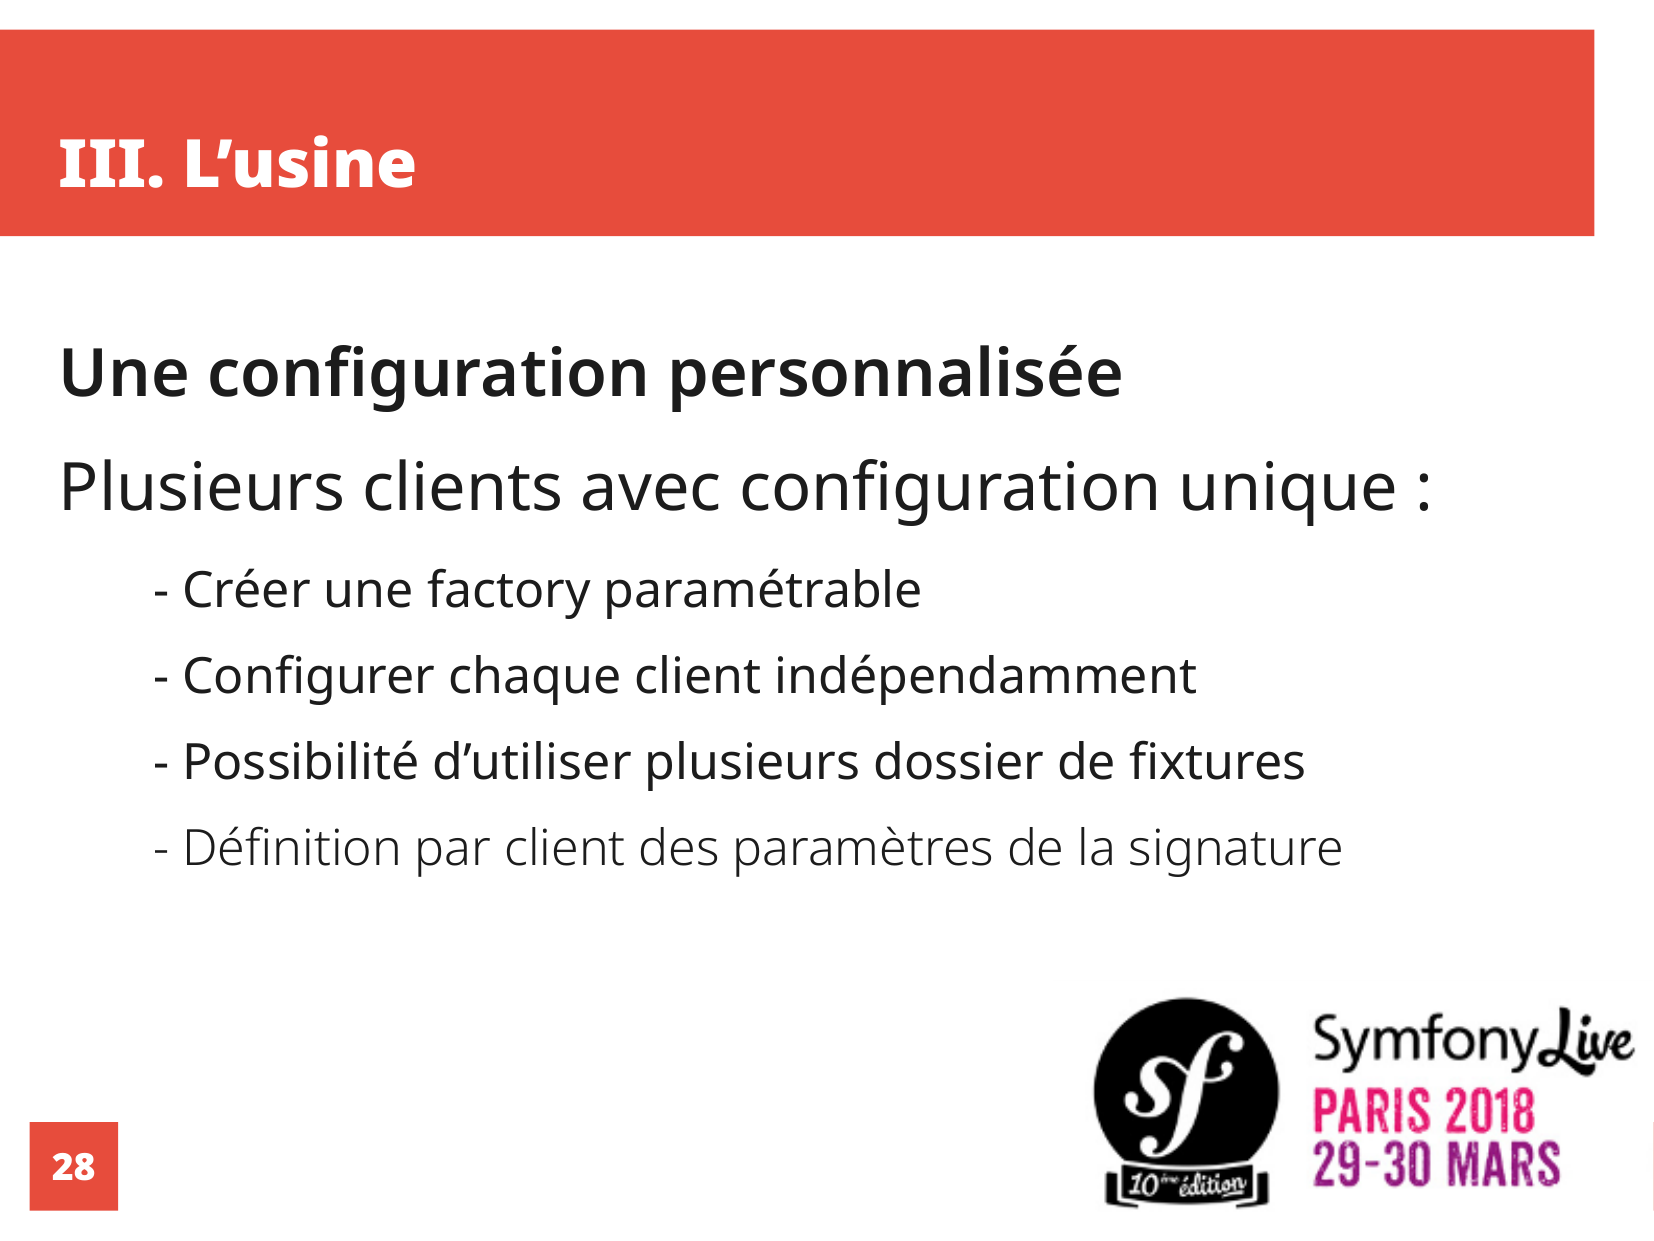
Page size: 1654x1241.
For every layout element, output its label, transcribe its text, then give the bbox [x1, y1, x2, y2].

picture [1053, 979, 1654, 1241]
title III. L’usine [59, 59, 1595, 207]
list Une configuration personnalisée Plusieurs clients avec configuration unique : - Créer une factory paramétrable - Configurer chaque client indépendamment - Possibilité d’utiliser plusieurs dossier de fixtures - Définition par client des paramètres de la signature [59, 324, 1565, 1093]
